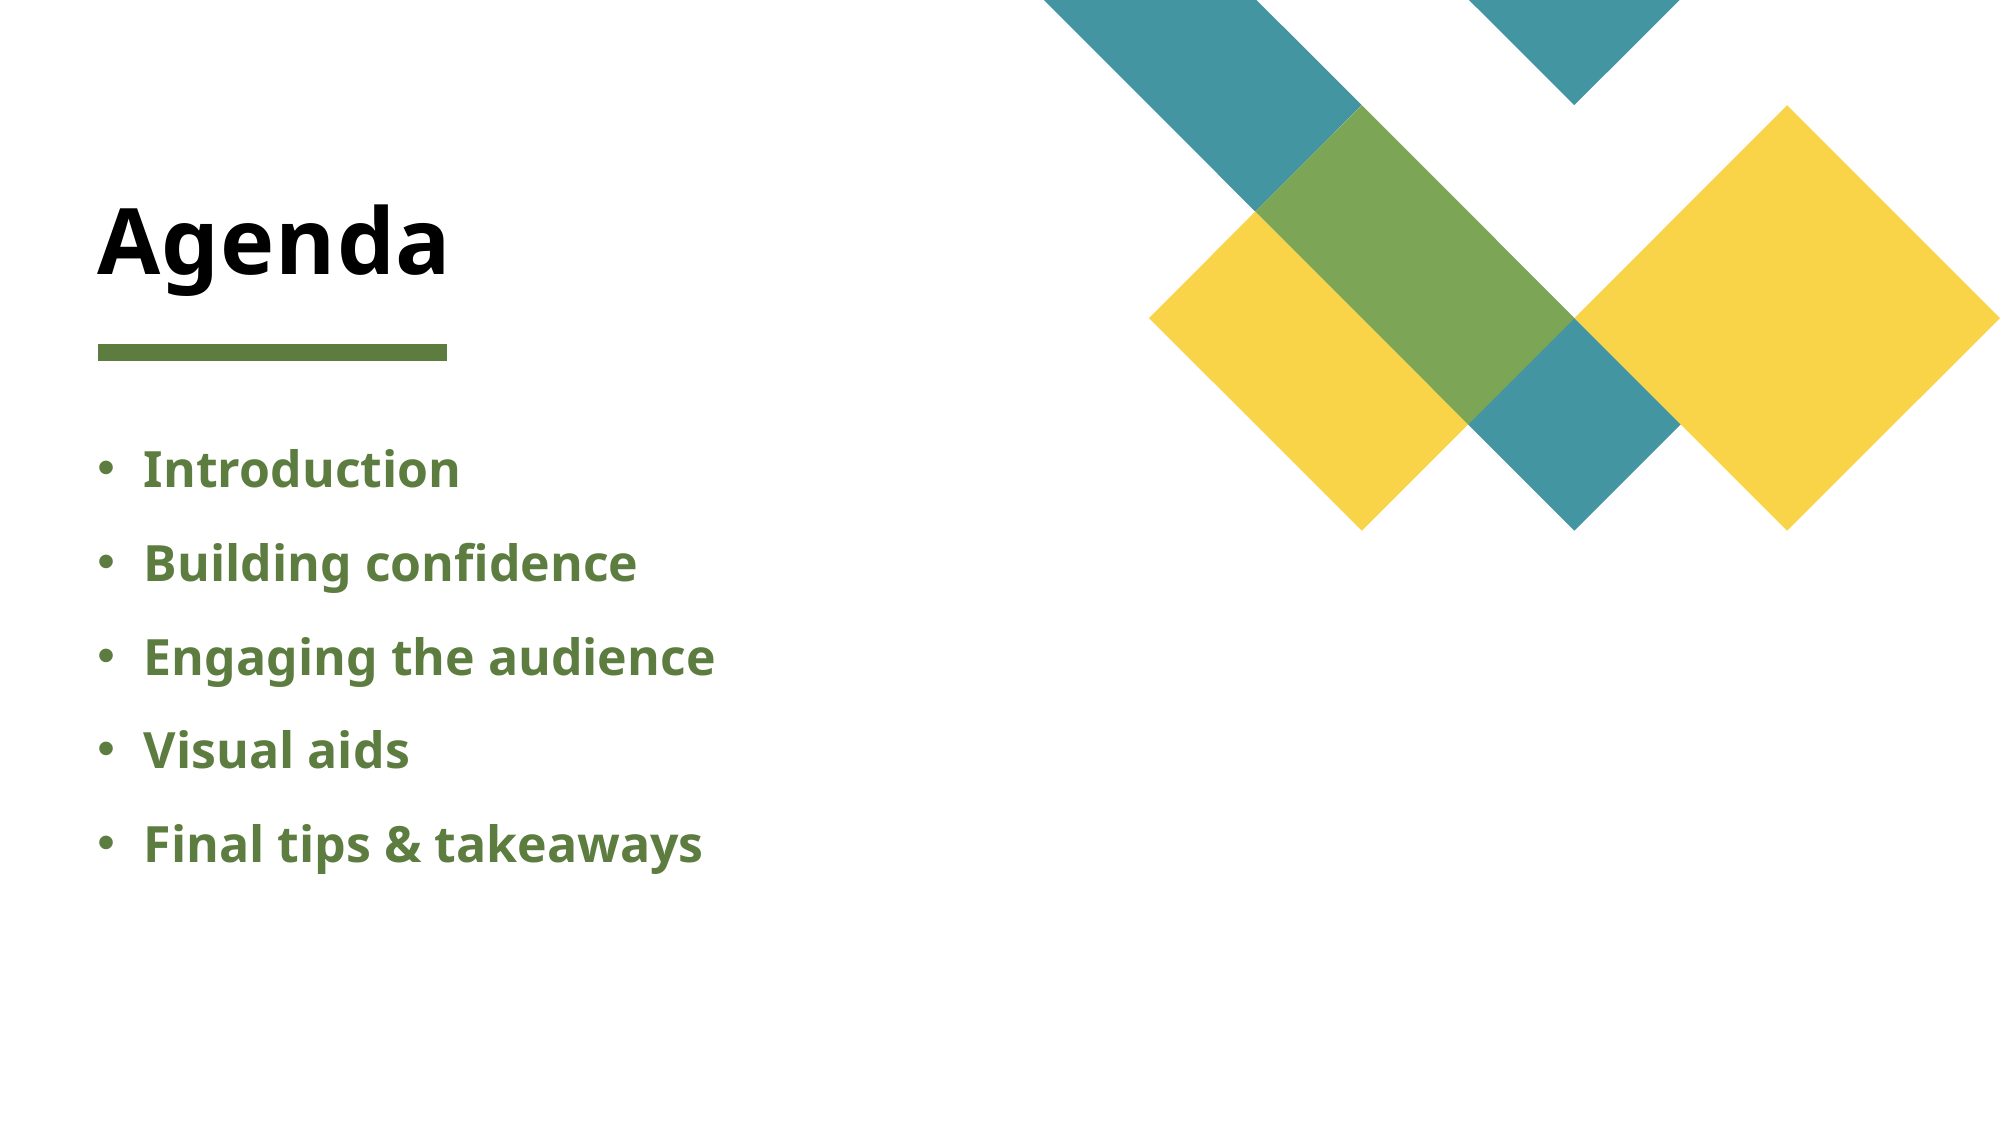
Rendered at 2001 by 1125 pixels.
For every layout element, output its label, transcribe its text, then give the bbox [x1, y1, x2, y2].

list Introduction Building confidence Engaging the audience Visual aids Final tips & takeaways [97, 374, 1211, 983]
title Agenda [97, 31, 1211, 293]
